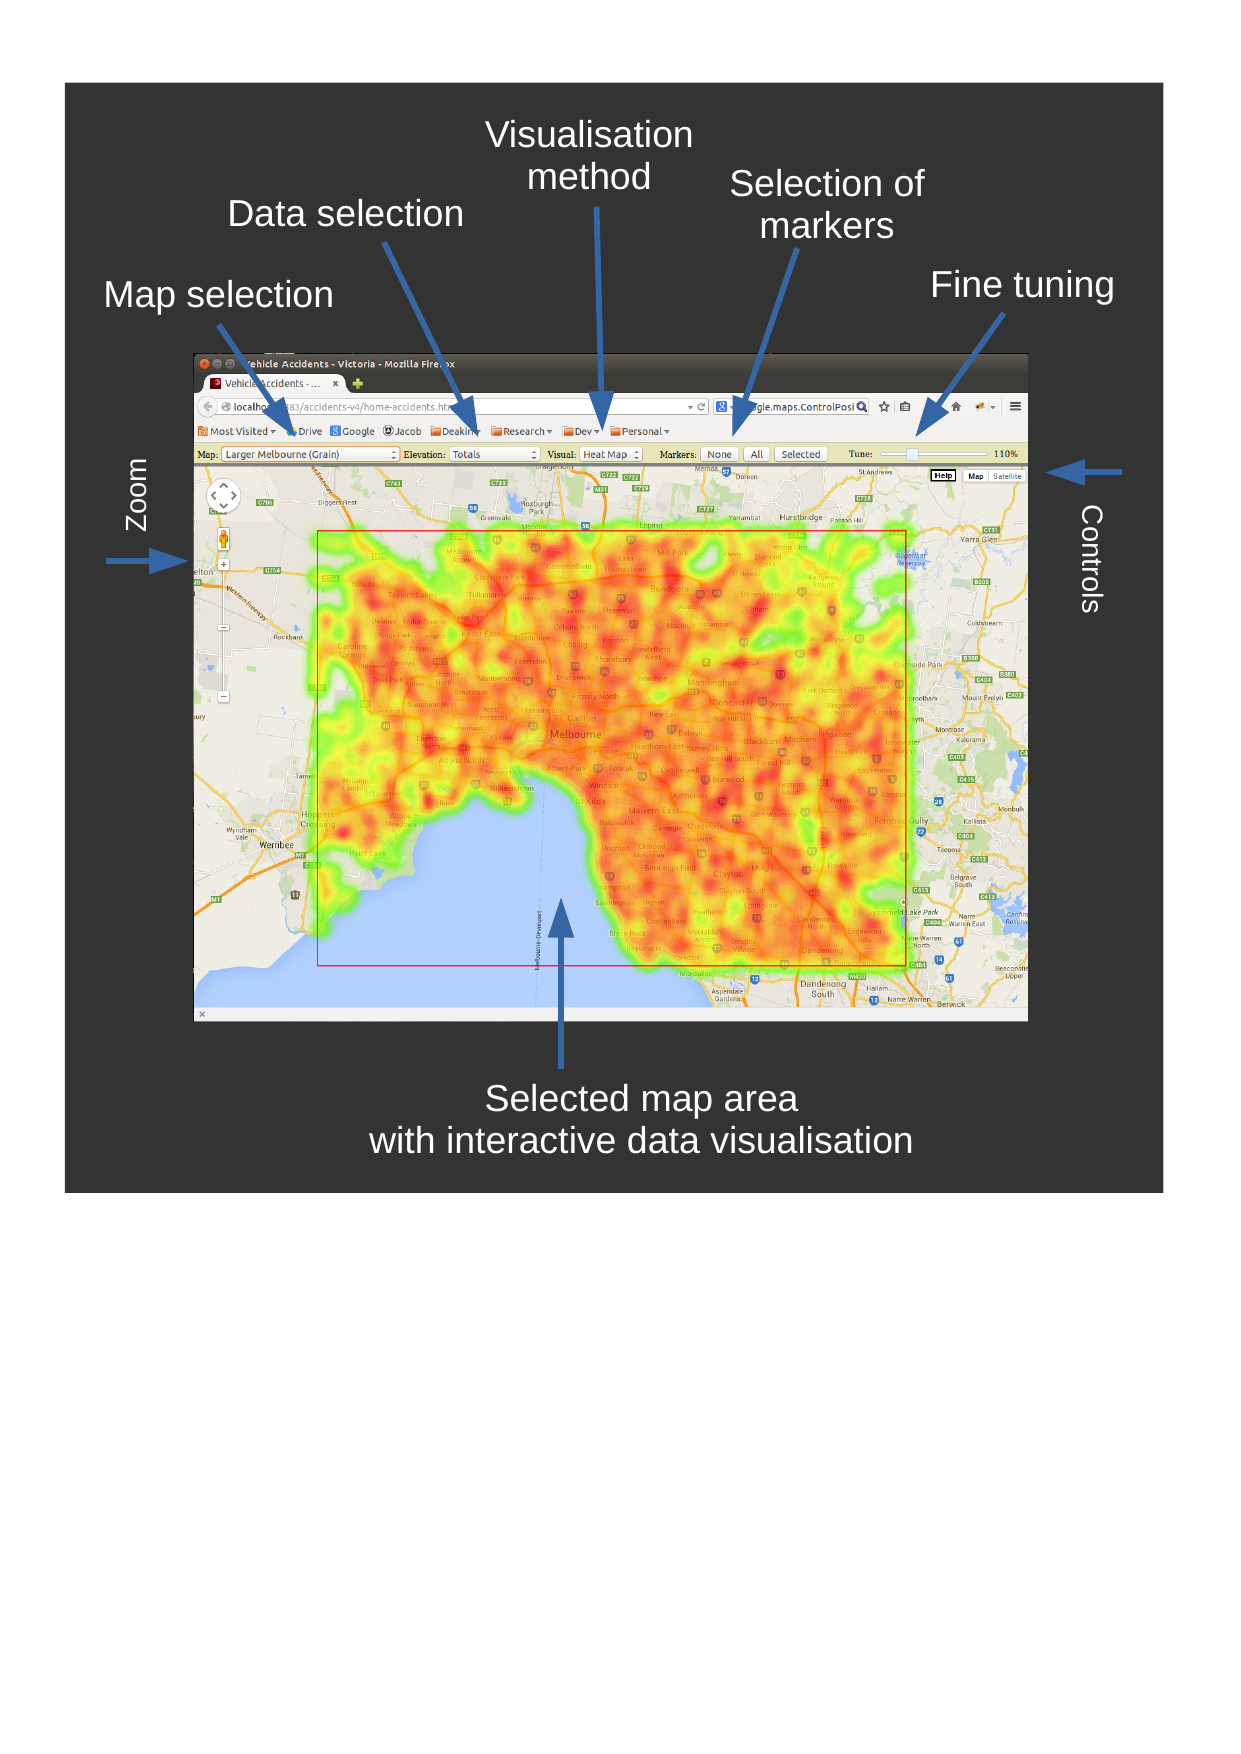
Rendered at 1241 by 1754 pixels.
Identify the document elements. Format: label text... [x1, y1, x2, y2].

text_box Selected map area with interactive data visualisation [354, 1070, 929, 1170]
text_box [64, 82, 1164, 1193]
picture [193, 353, 1028, 1022]
text_box Data selection [212, 185, 480, 243]
text_box Fine tuning [915, 256, 1131, 313]
text_box Controls [1068, 490, 1117, 630]
text_box Zoom [112, 442, 160, 548]
text_box Selection of markers [714, 155, 940, 254]
text_box Map selection [88, 265, 349, 323]
text_box Visualisation method [470, 106, 709, 206]
